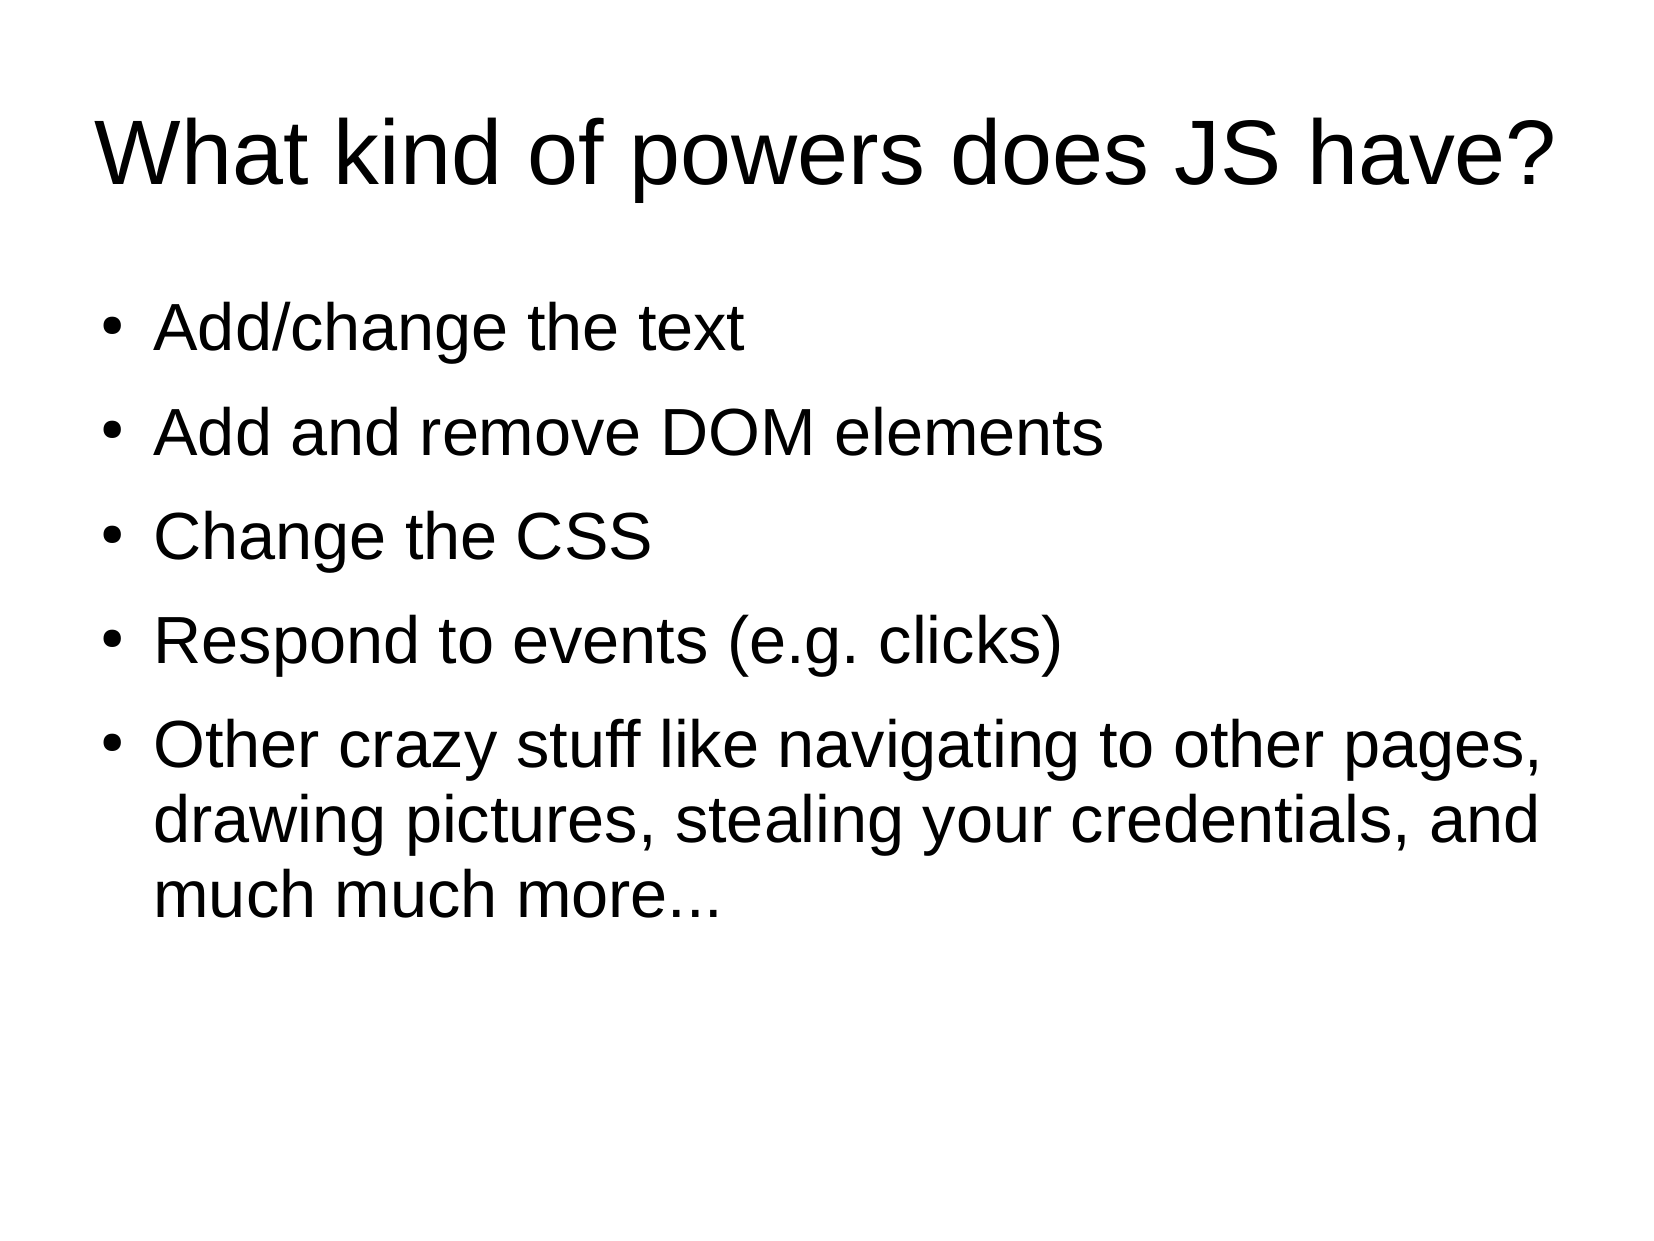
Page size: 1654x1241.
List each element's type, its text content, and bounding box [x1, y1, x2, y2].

title What kind of powers does JS have? [82, 49, 1571, 257]
list Add/change the text Add and remove DOM elements Change the CSS Respond to events (e.g. clicks) Other crazy stuff like navigating to other pages, drawing pictures, stealing your credentials, and much much more... [82, 290, 1571, 1010]
